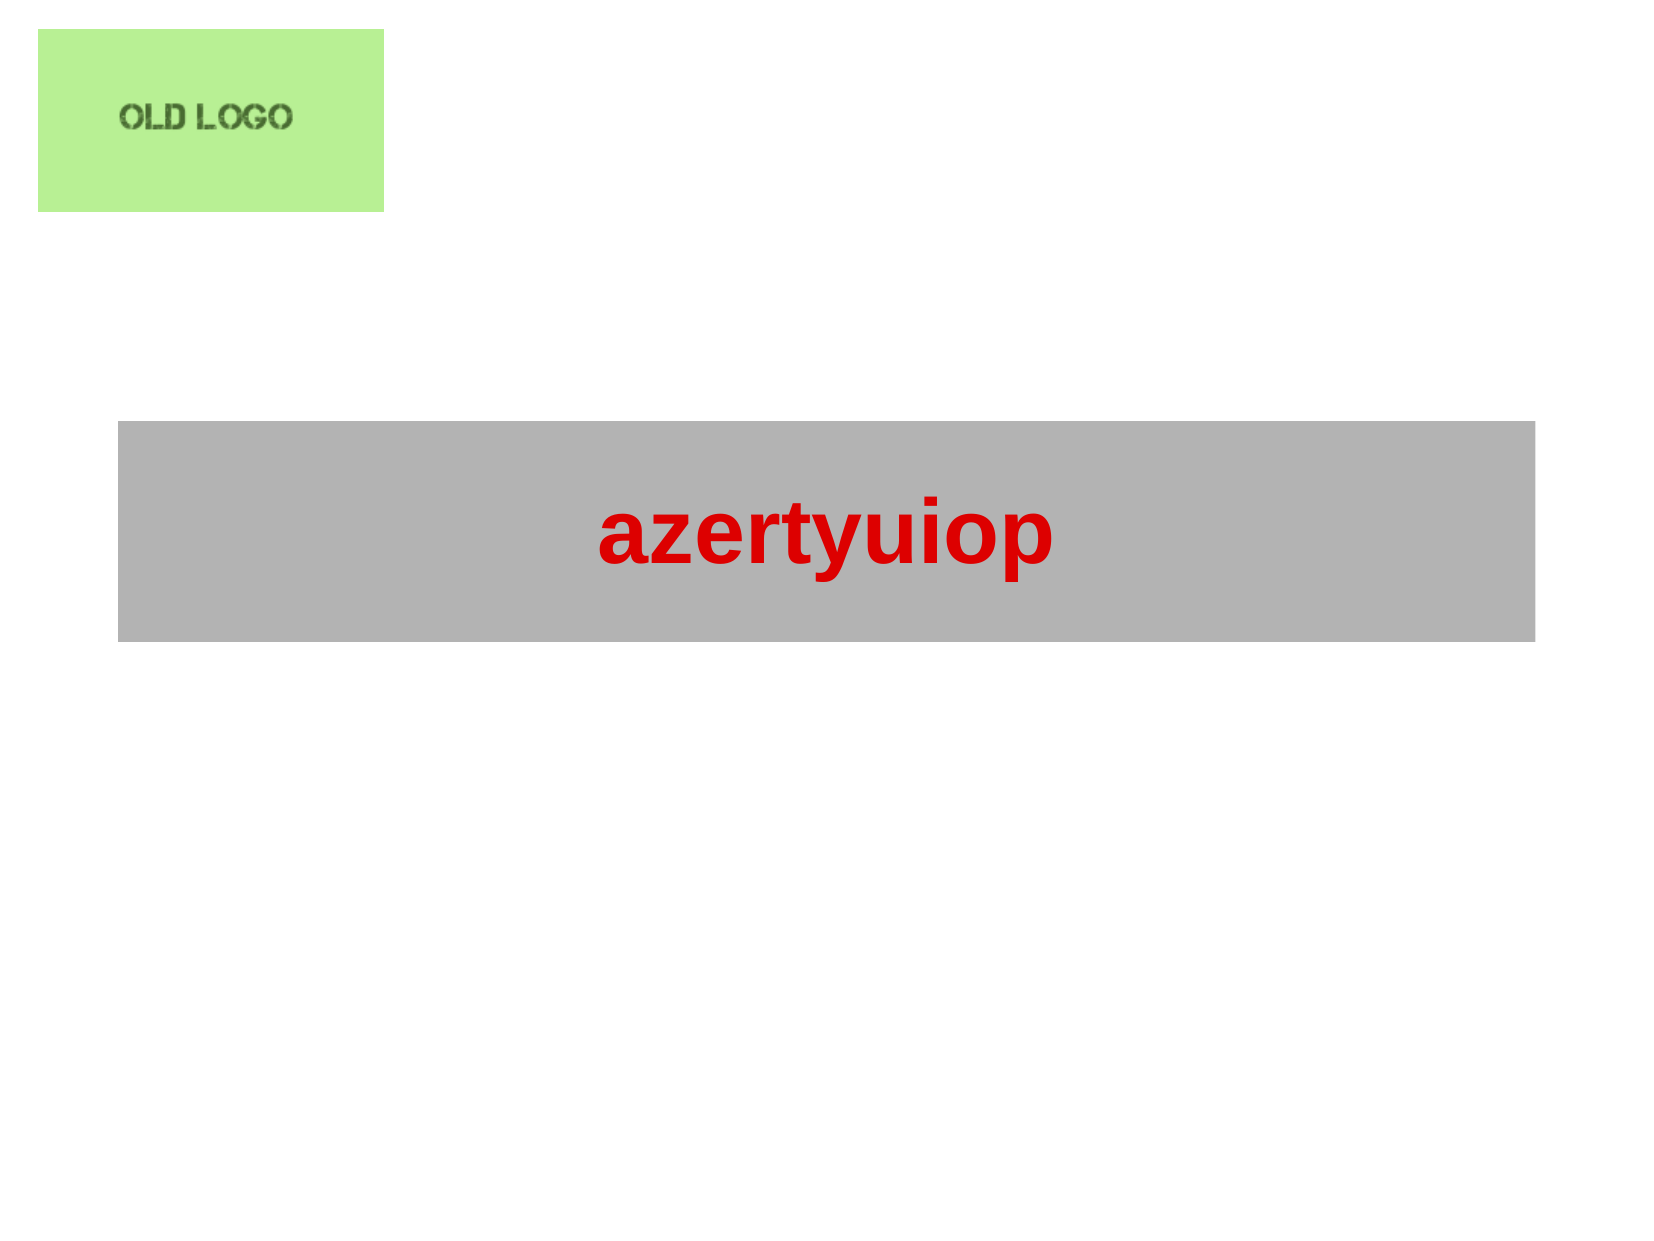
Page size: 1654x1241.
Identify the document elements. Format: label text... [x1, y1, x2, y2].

picture [38, 29, 384, 212]
text_box azertyuiop [118, 421, 1536, 642]
